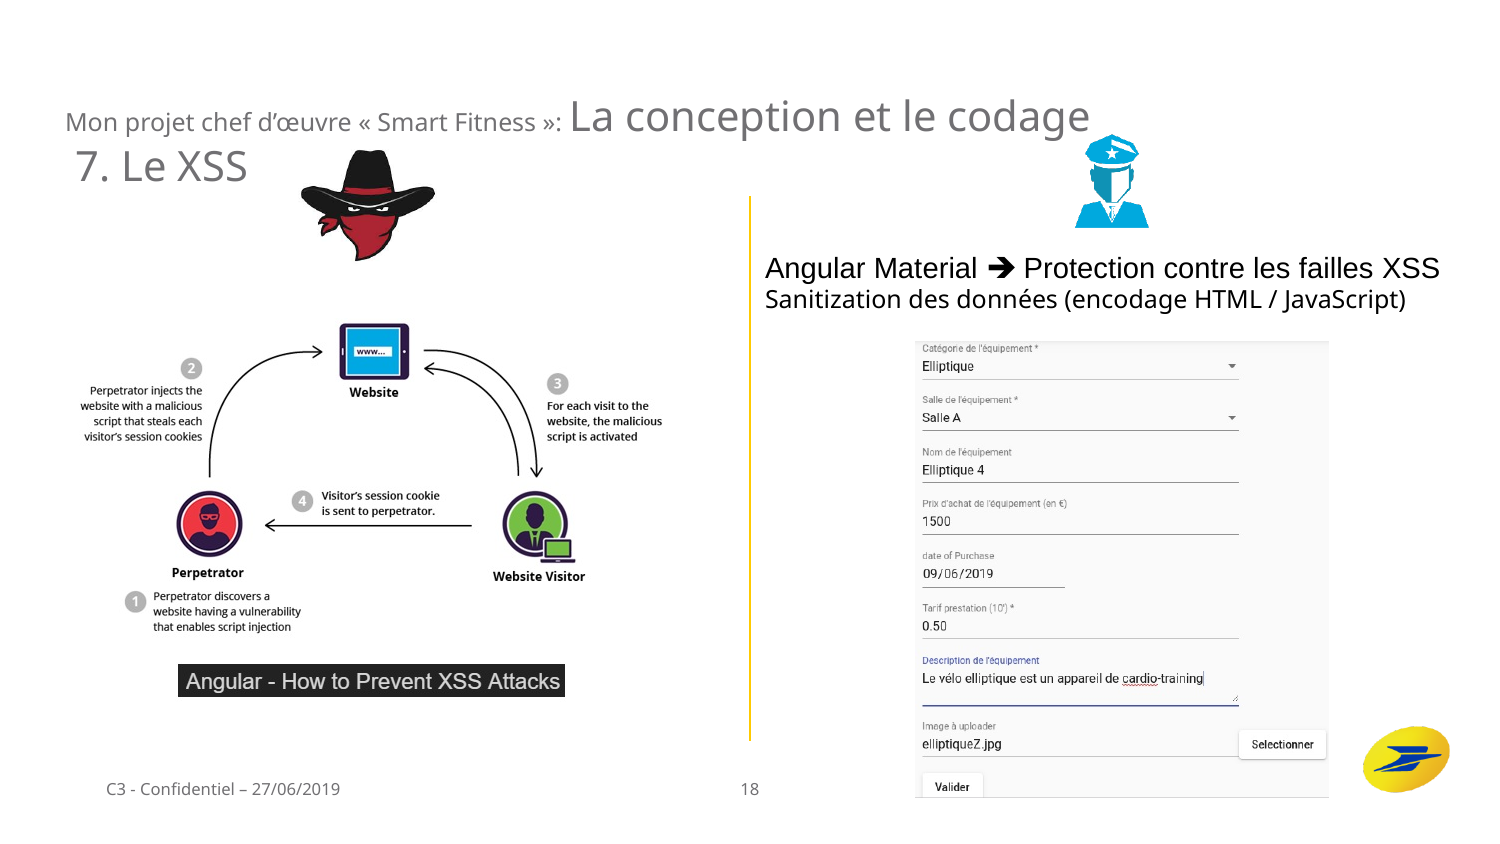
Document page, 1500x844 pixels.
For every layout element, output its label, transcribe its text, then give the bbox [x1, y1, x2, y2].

text_box Angular Material  Protection contre les failles XSS Sanitization des données (encodage HTML / JavaScript) [751, 242, 1500, 367]
picture [79, 318, 665, 715]
picture [915, 341, 1329, 798]
picture [1346, 702, 1465, 821]
title Mon projet chef d’œuvre « Smart Fitness »: La conception et le codage 7. Le XSS [64, 89, 1500, 169]
picture [1057, 128, 1164, 236]
picture [293, 144, 443, 266]
